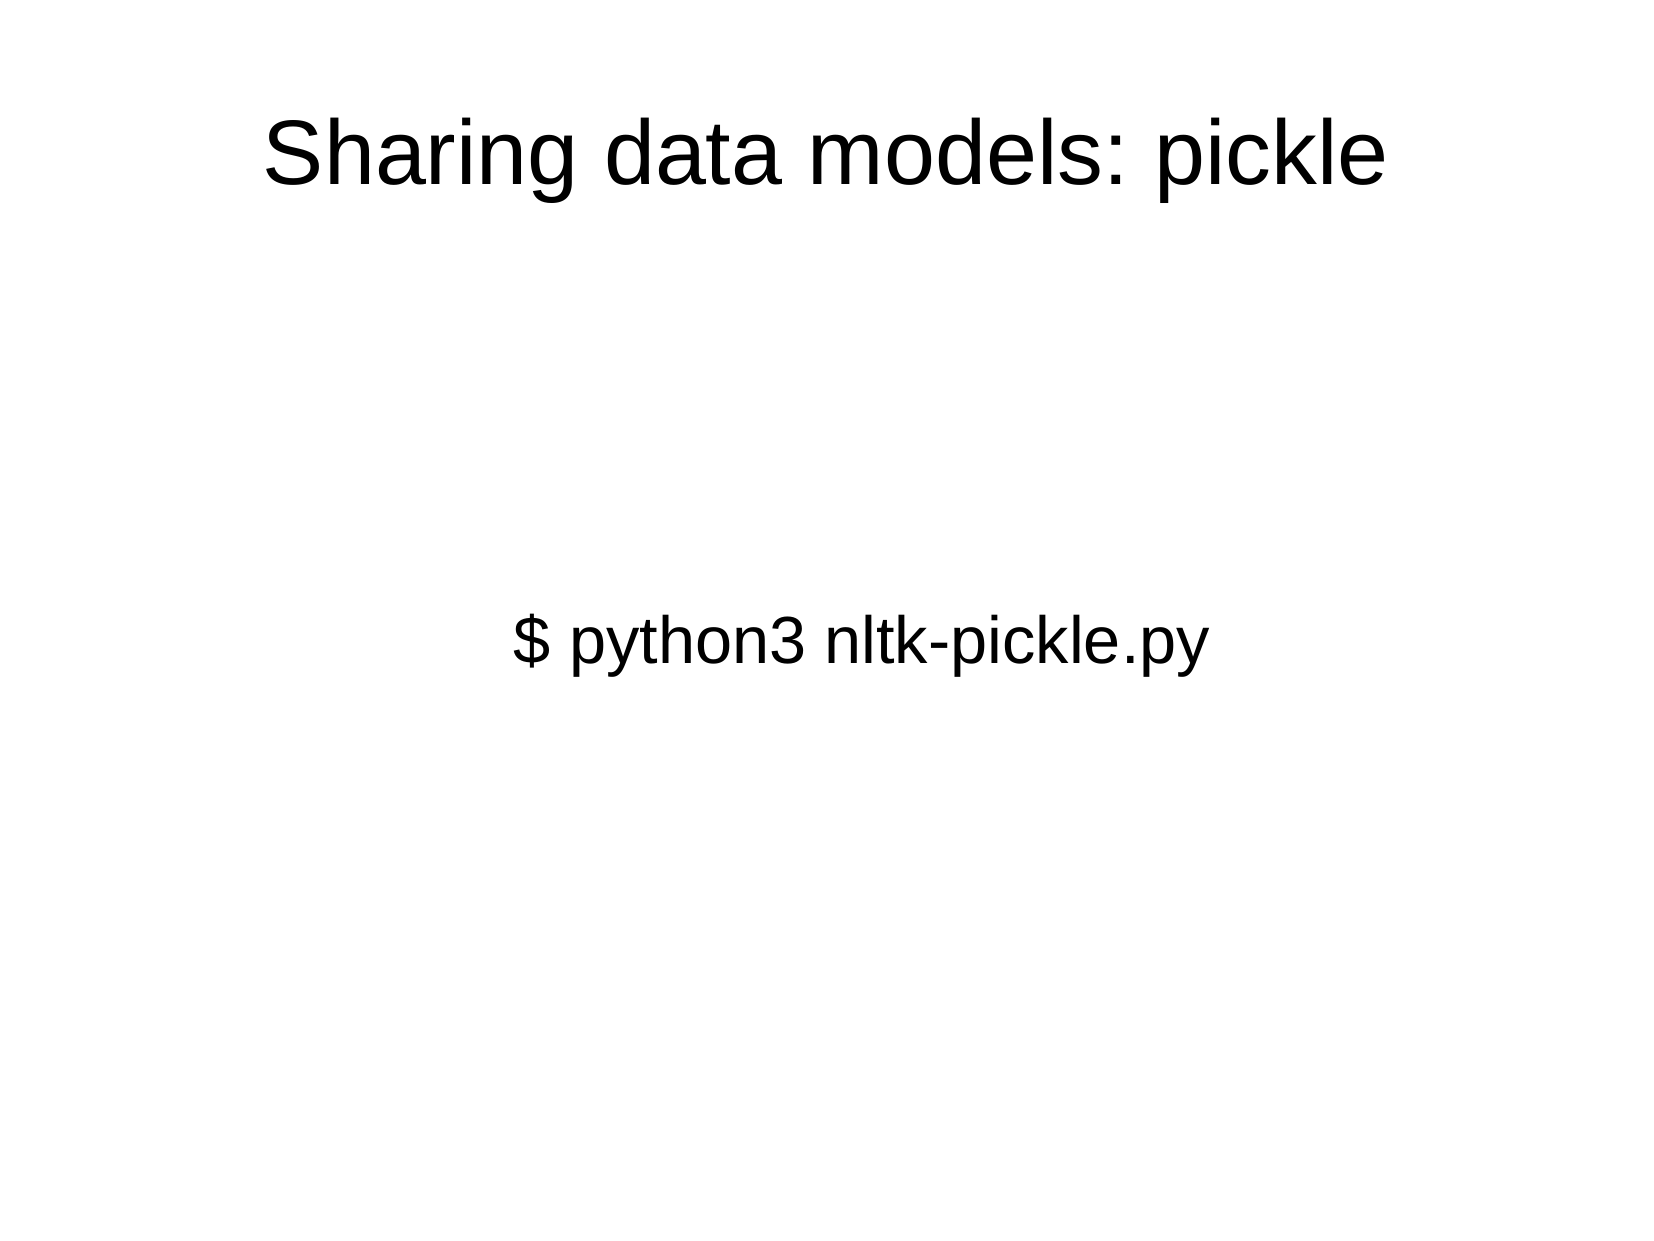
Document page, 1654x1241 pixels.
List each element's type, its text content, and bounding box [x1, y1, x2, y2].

title Sharing data models: pickle [82, 49, 1571, 257]
list $ python3 nltk-pickle.py [82, 290, 1571, 1010]
